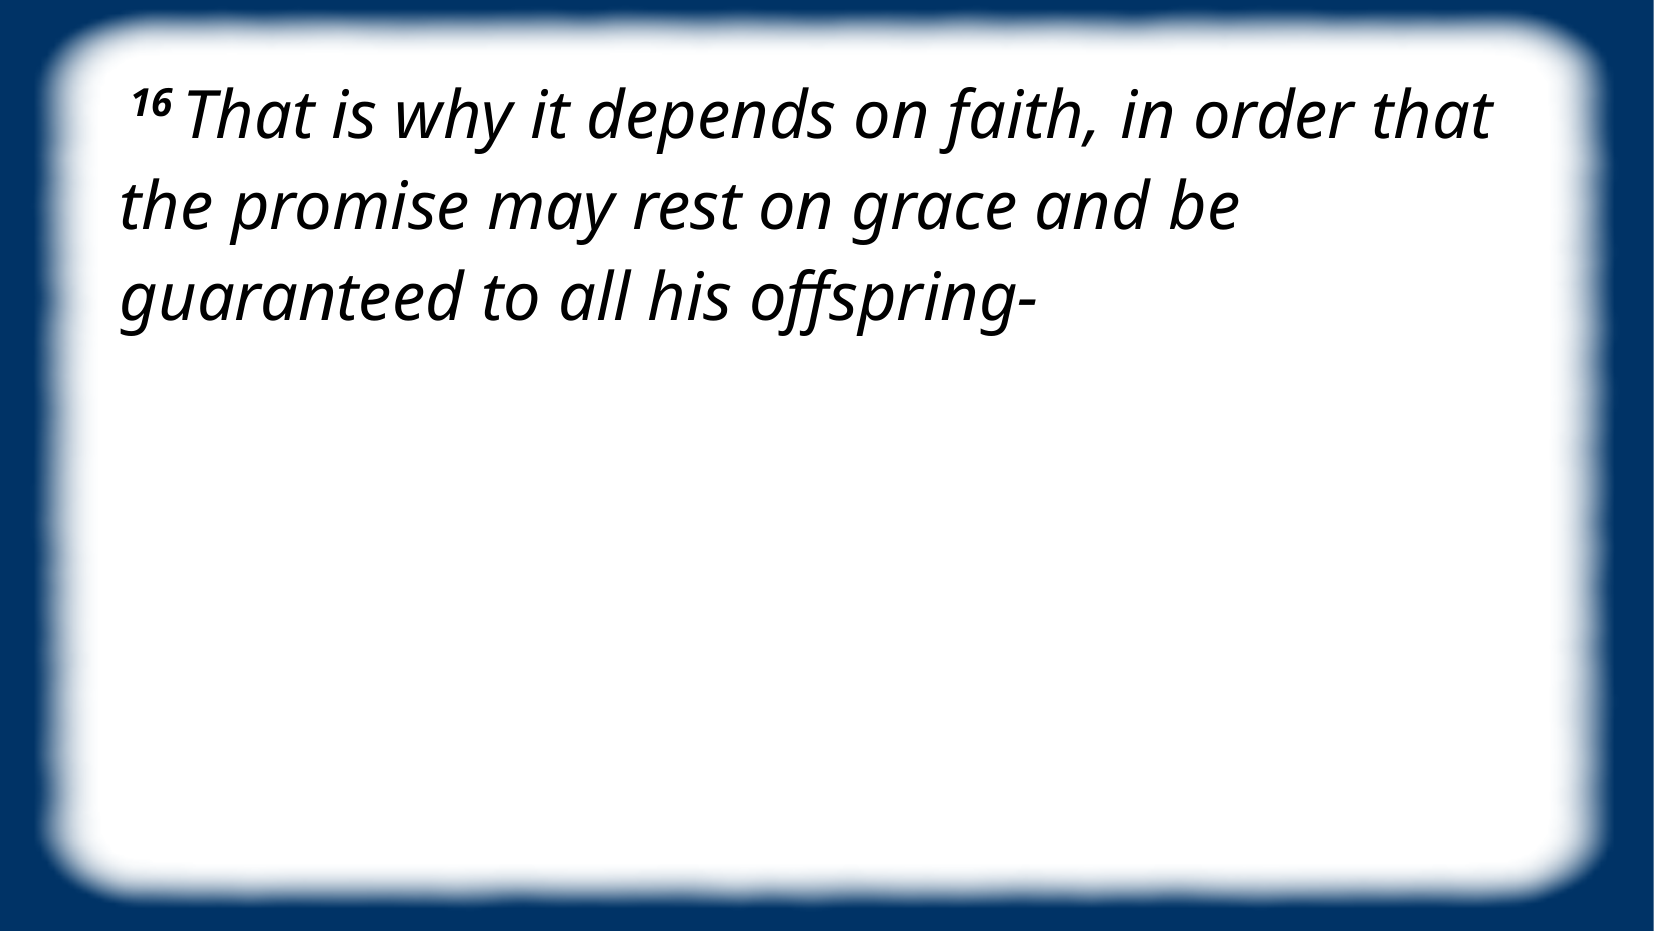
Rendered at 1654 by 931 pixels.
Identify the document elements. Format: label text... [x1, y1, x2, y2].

picture [0, 0, 1654, 931]
text_box 16 That is why it depends on faith, in order that the promise may rest on grace and be guaranteed to all his offspring- [105, 60, 1546, 342]
